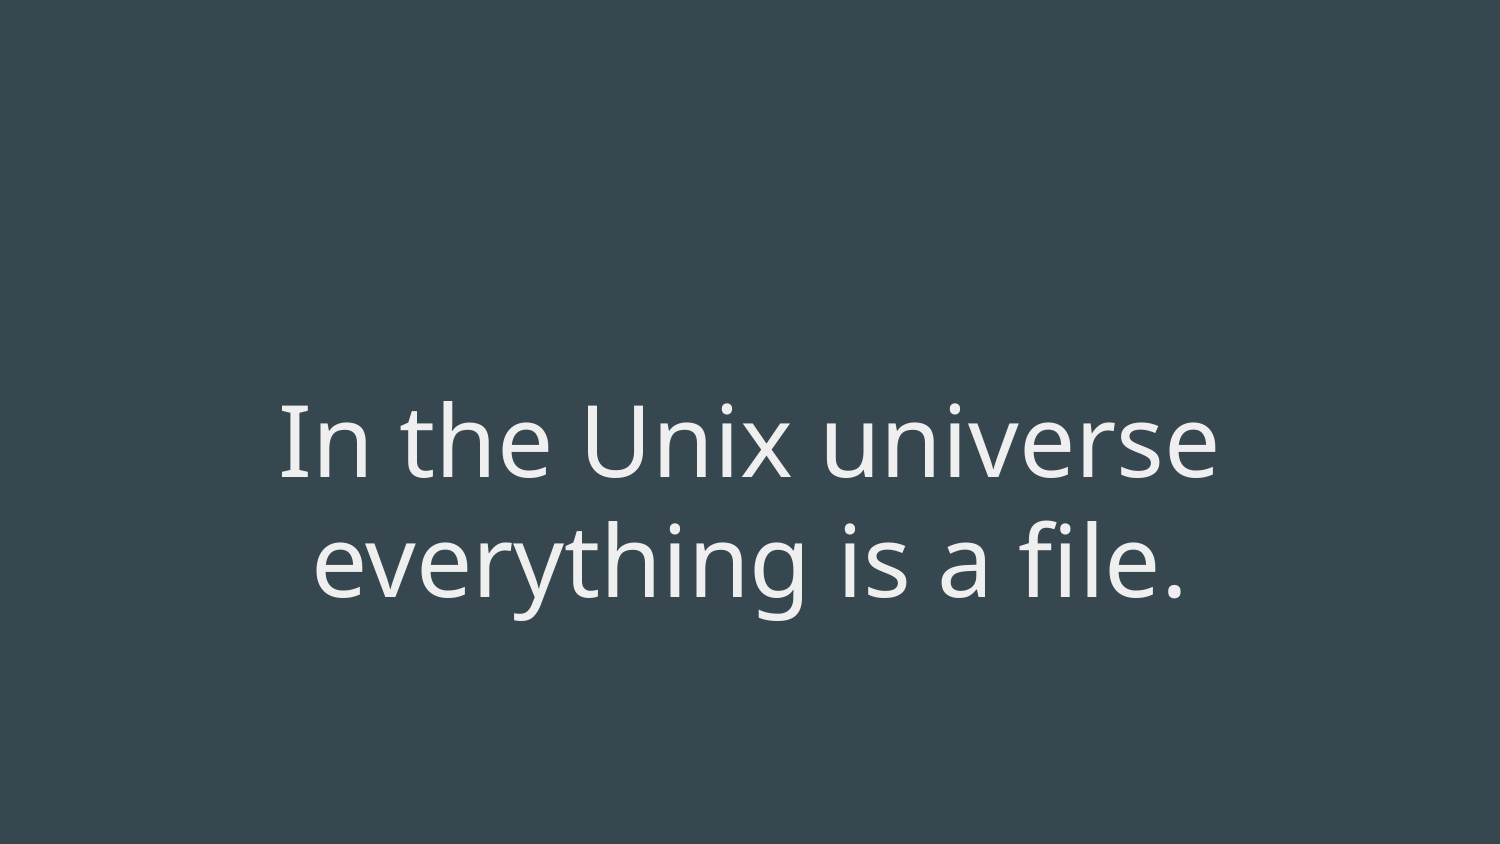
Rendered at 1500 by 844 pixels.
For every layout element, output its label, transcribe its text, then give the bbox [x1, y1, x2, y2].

title In the Unix universe everything is a file. [0, 362, 1500, 499]
